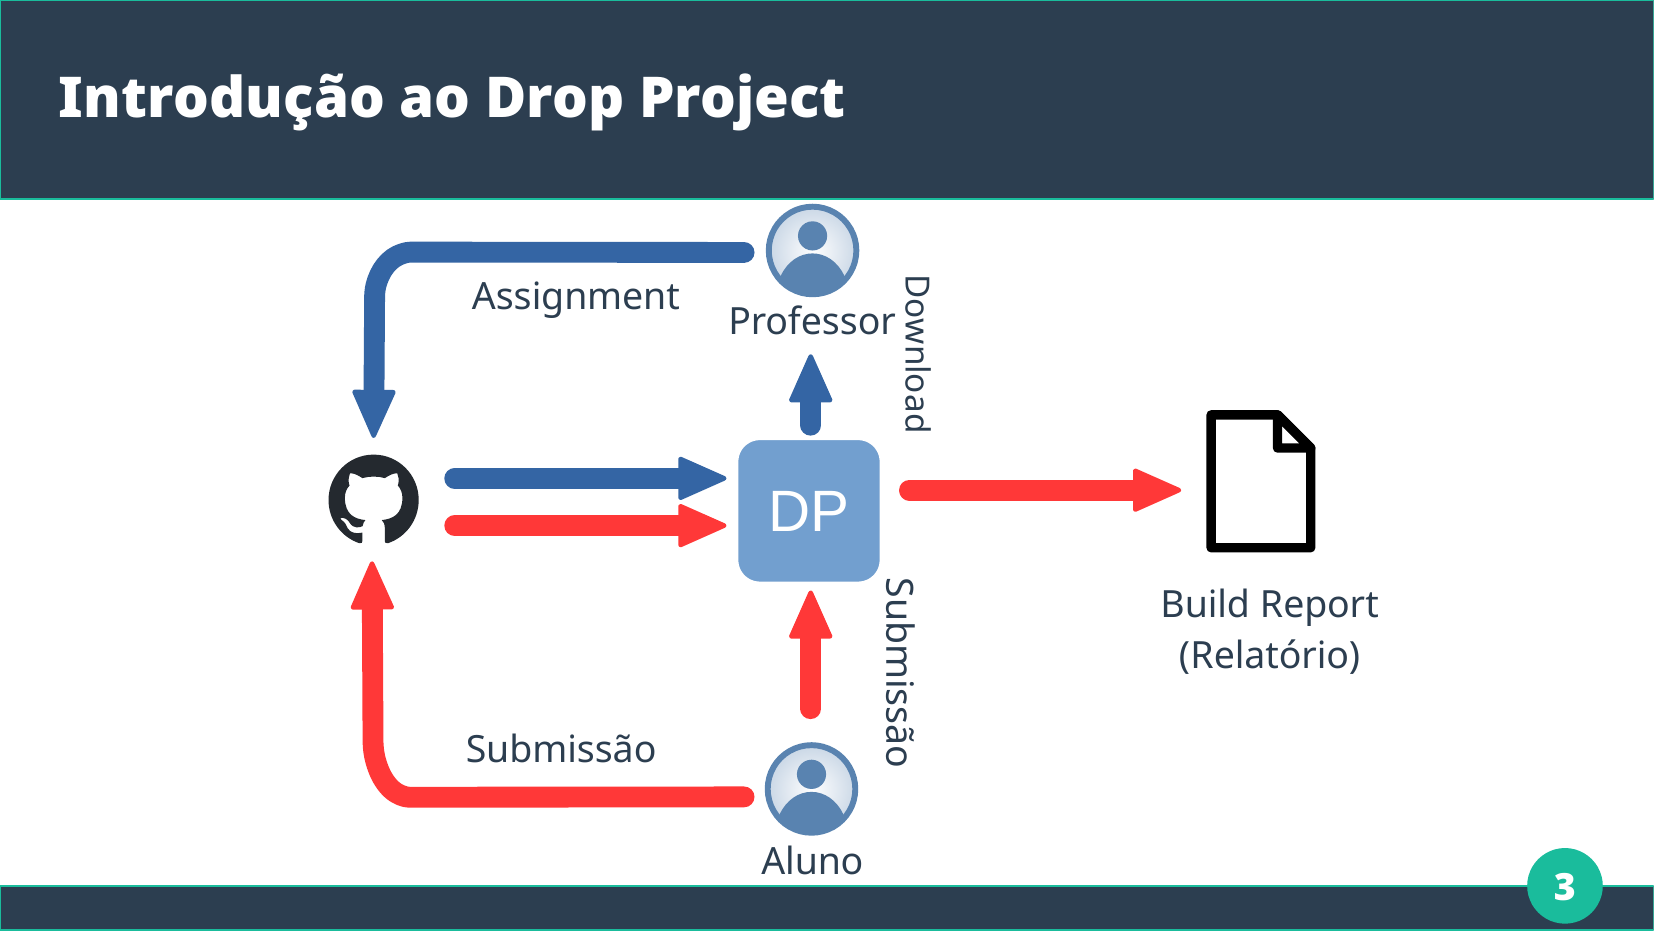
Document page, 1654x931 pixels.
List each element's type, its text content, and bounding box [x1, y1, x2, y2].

text_box Assignment [442, 236, 709, 354]
text_box DP [735, 437, 883, 585]
text_box Submissão [442, 714, 680, 781]
text_box Professor [708, 287, 885, 354]
text_box [772, 210, 853, 287]
text_box Download [885, 236, 952, 473]
text_box Submissão [868, 555, 934, 792]
text_box [771, 749, 852, 826]
title Introdução ao Drop Project [59, 37, 1595, 155]
picture [328, 454, 420, 544]
text_box Build Report (Relatório) [1122, 569, 1418, 789]
text_box Aluno [723, 826, 901, 893]
